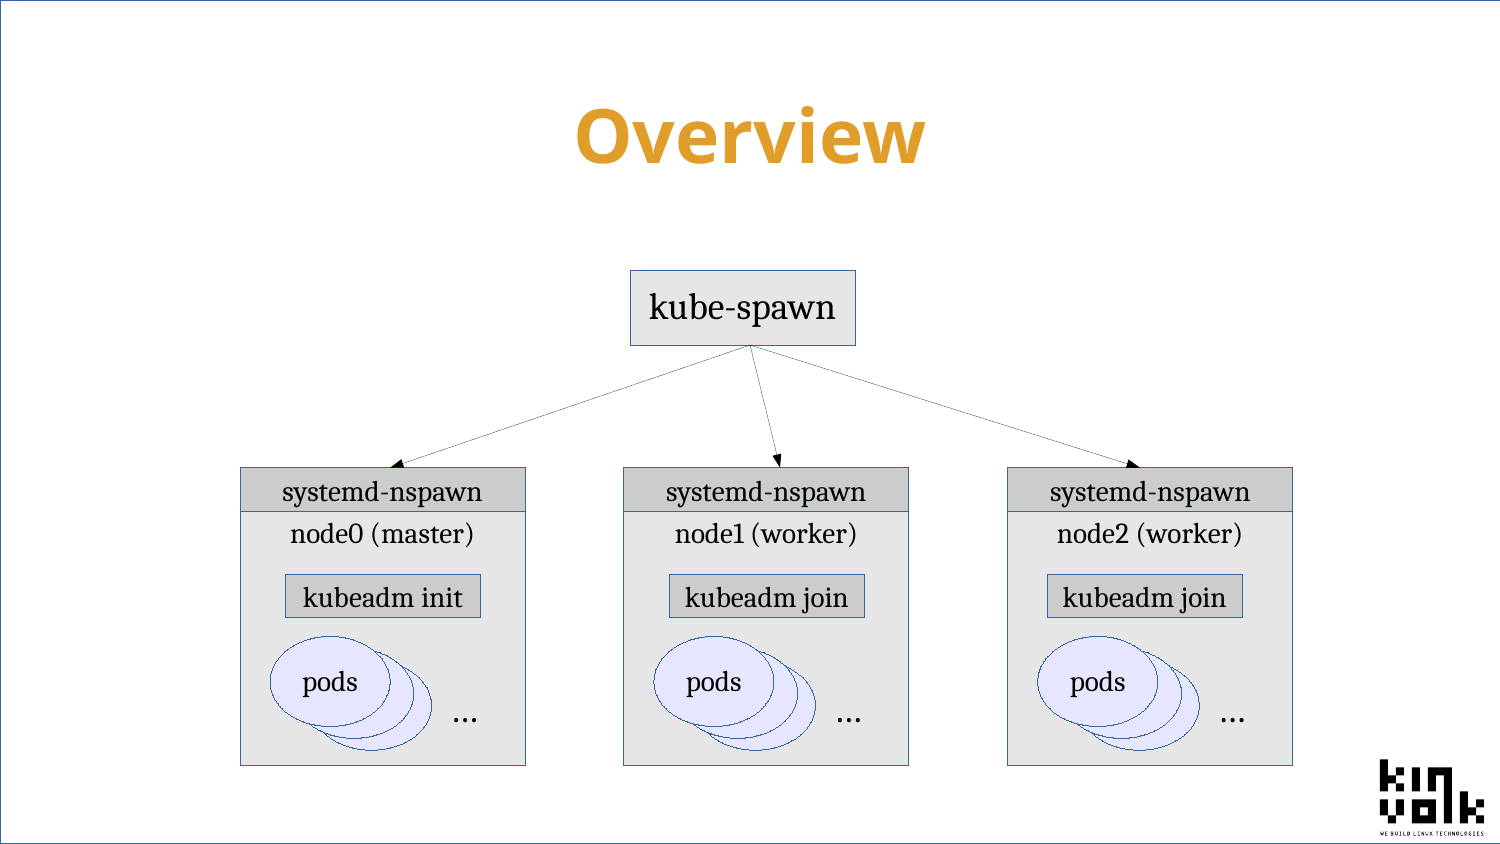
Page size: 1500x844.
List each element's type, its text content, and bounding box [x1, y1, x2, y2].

text_box kubeadm join [669, 574, 865, 618]
text_box node2 (worker) [1007, 512, 1293, 766]
text_box pods [653, 636, 774, 727]
text_box node0 (master) [240, 512, 526, 766]
text_box kubeadm join [1047, 574, 1243, 618]
text_box … [1202, 681, 1261, 741]
text_box systemd-nspawn [240, 467, 526, 512]
text_box systemd-nspawn [1007, 467, 1293, 512]
text_box node1 (worker) [623, 512, 909, 766]
title Overview [51, 73, 1449, 167]
text_box pods [1037, 636, 1158, 727]
text_box pods [270, 636, 391, 727]
text_box kube-spawn [630, 270, 856, 346]
text_box … [818, 681, 877, 741]
text_box systemd-nspawn [623, 467, 909, 512]
text_box … [435, 681, 493, 741]
picture [1373, 753, 1491, 843]
text_box kubeadm init [285, 574, 481, 618]
text_box [0, 0, 1500, 844]
